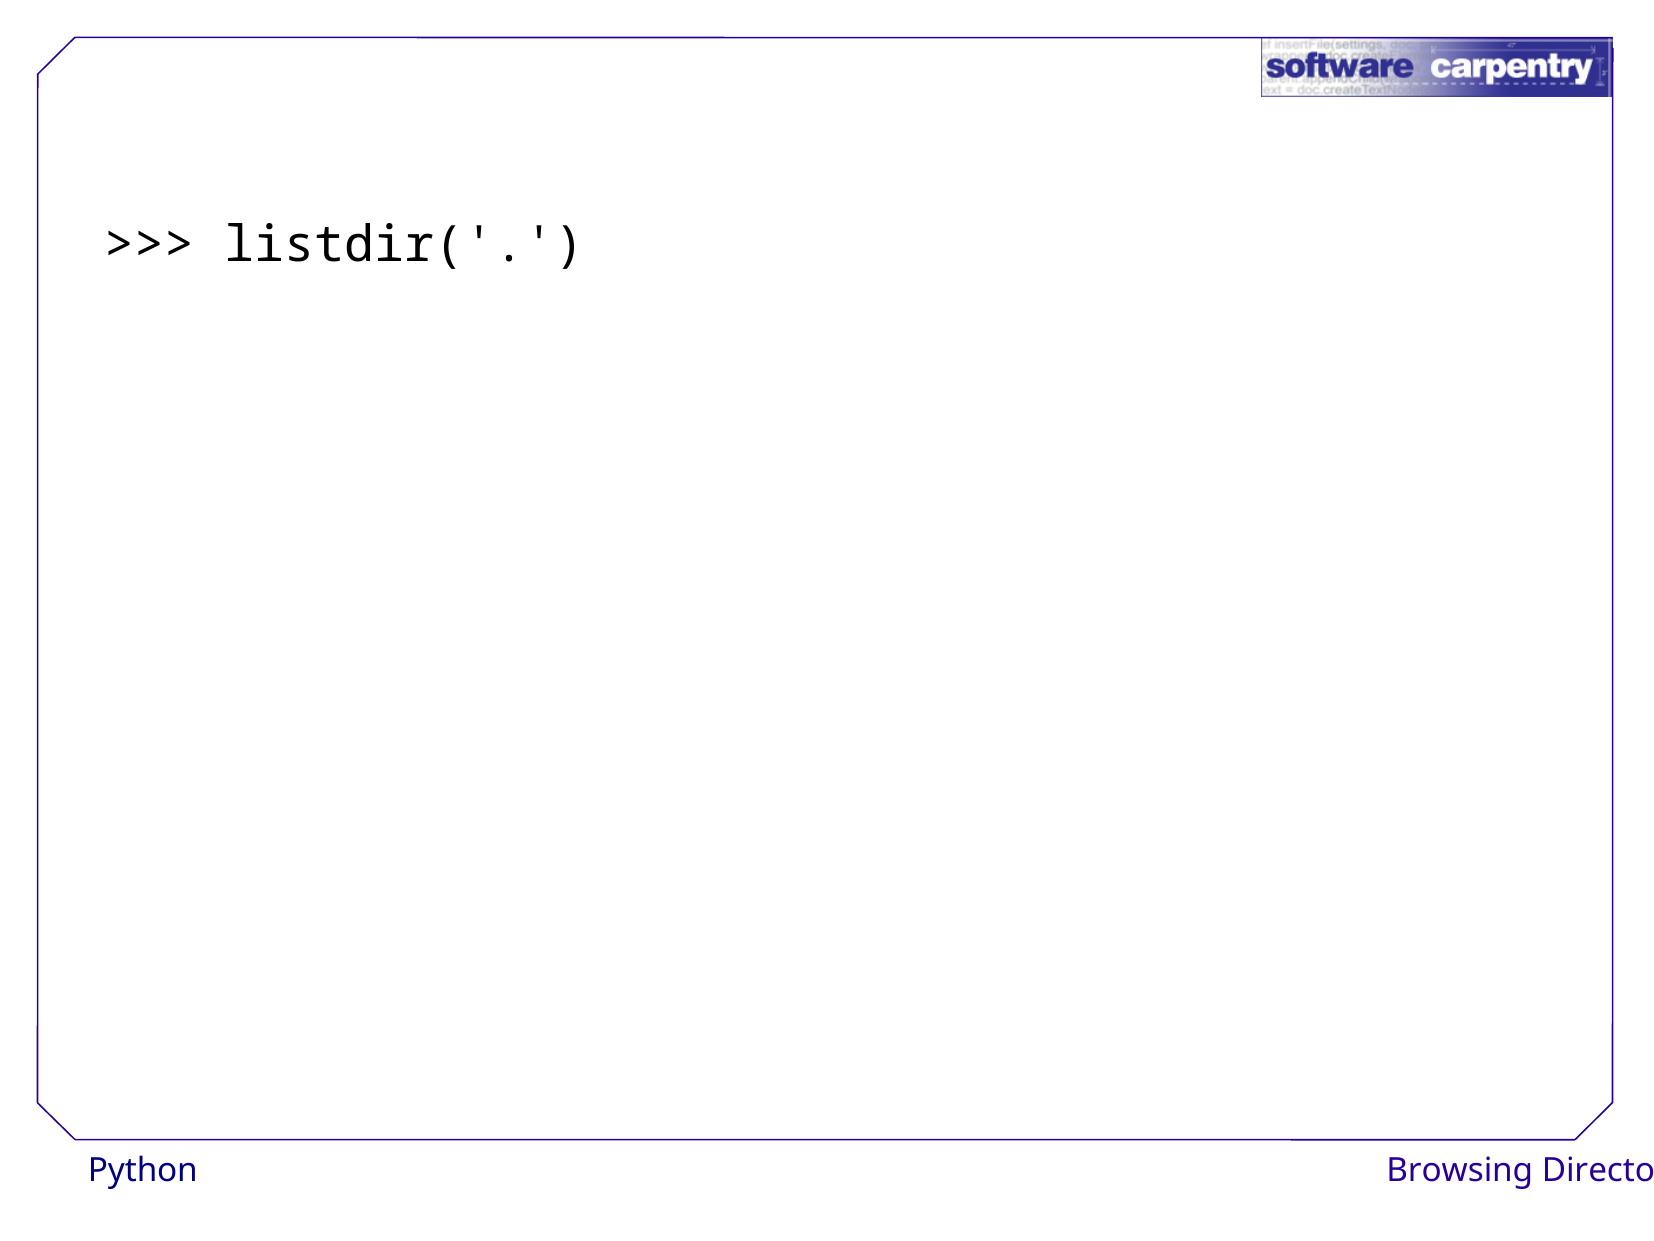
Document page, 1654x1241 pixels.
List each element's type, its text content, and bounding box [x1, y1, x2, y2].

text_box >>> listdir('.') [89, 128, 1512, 1037]
picture [1261, 39, 1613, 97]
